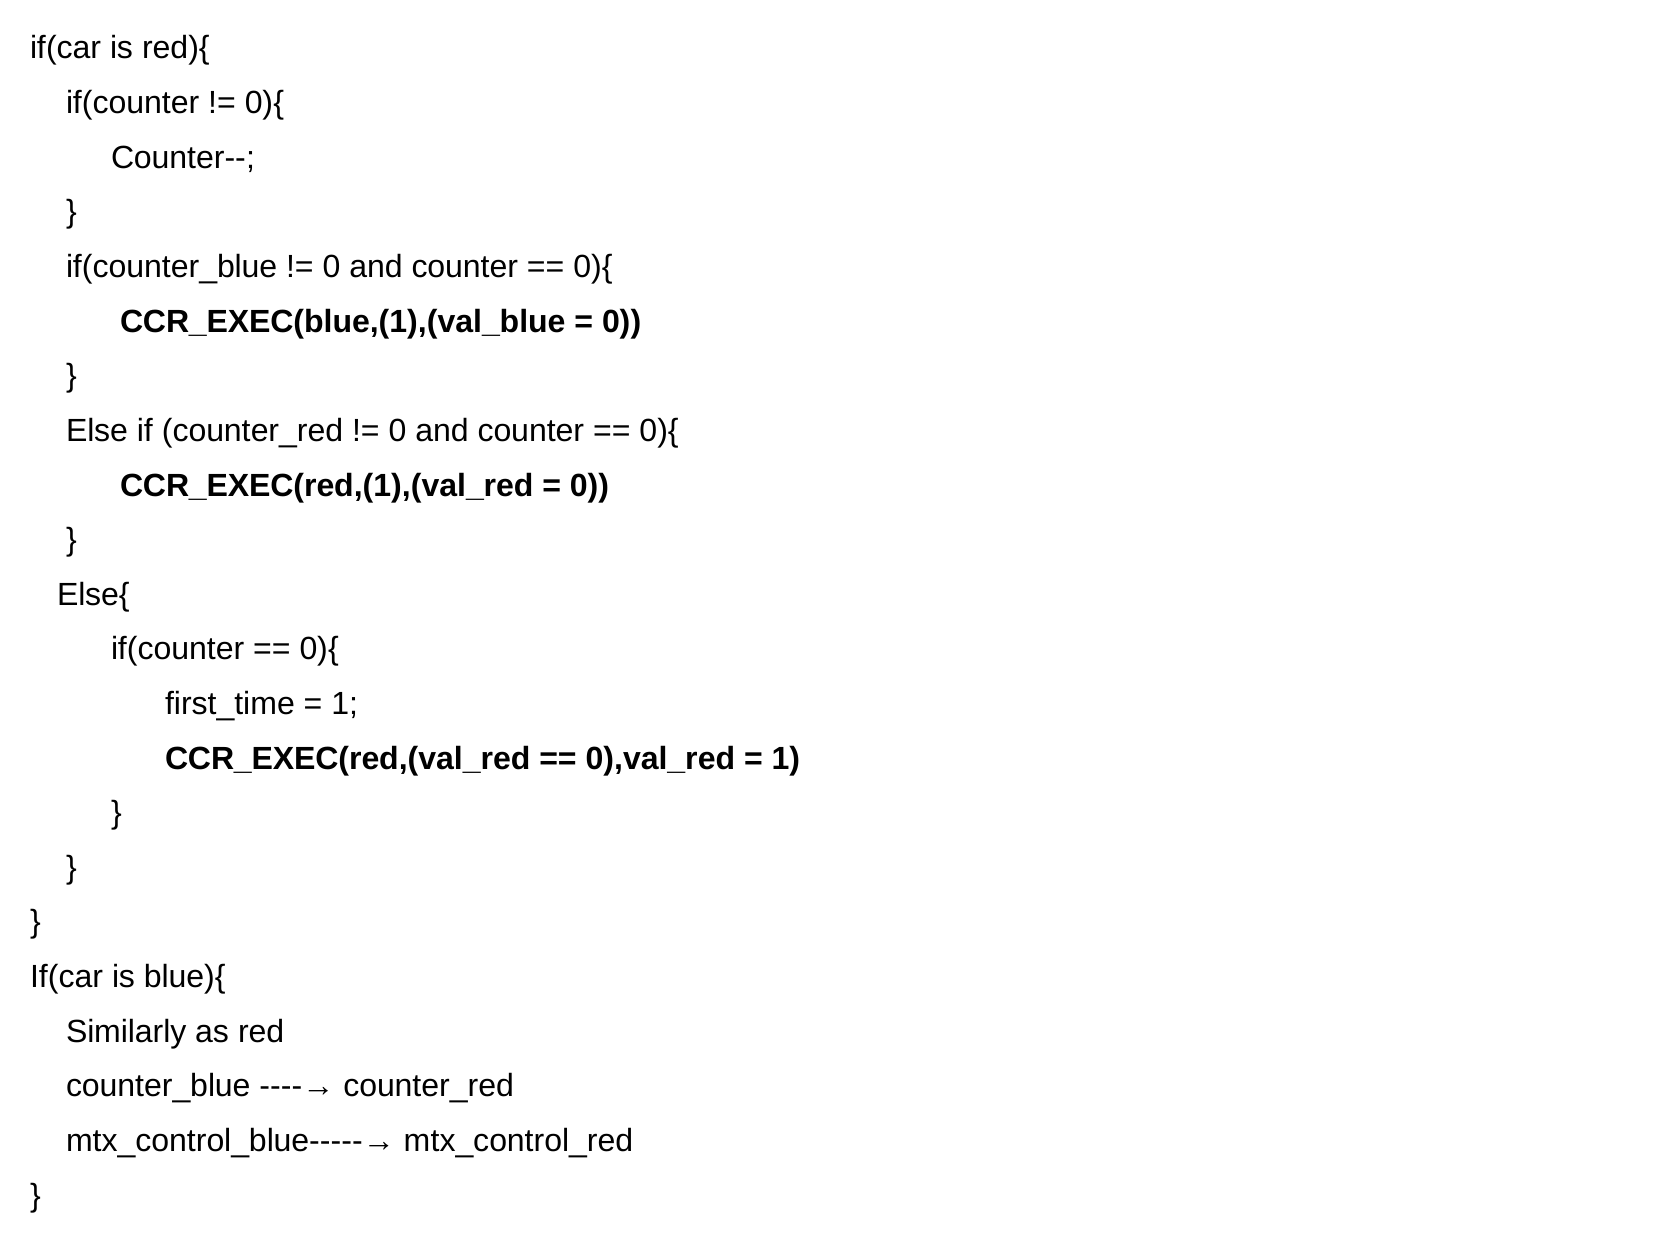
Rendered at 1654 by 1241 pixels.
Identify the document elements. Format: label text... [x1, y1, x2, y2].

list if(car is red){ if(counter != 0){ Counter--; } if(counter_blue != 0 and counter == 0){ CCR_EXEC(blue,(1),(val_blue = 0)) } Else if (counter_red != 0 and counter == 0){ CCR_EXEC(red,(1),(val_red = 0)) } Else{ if(counter == 0){ first_time = 1; CCR_EXEC(red,(val_red == 0),val_red = 1) } } } If(car is blue){ Similarly as red counter_blue ----→ counter_red mtx_control_blue-----→ mtx_control_red } [30, 30, 1636, 1216]
